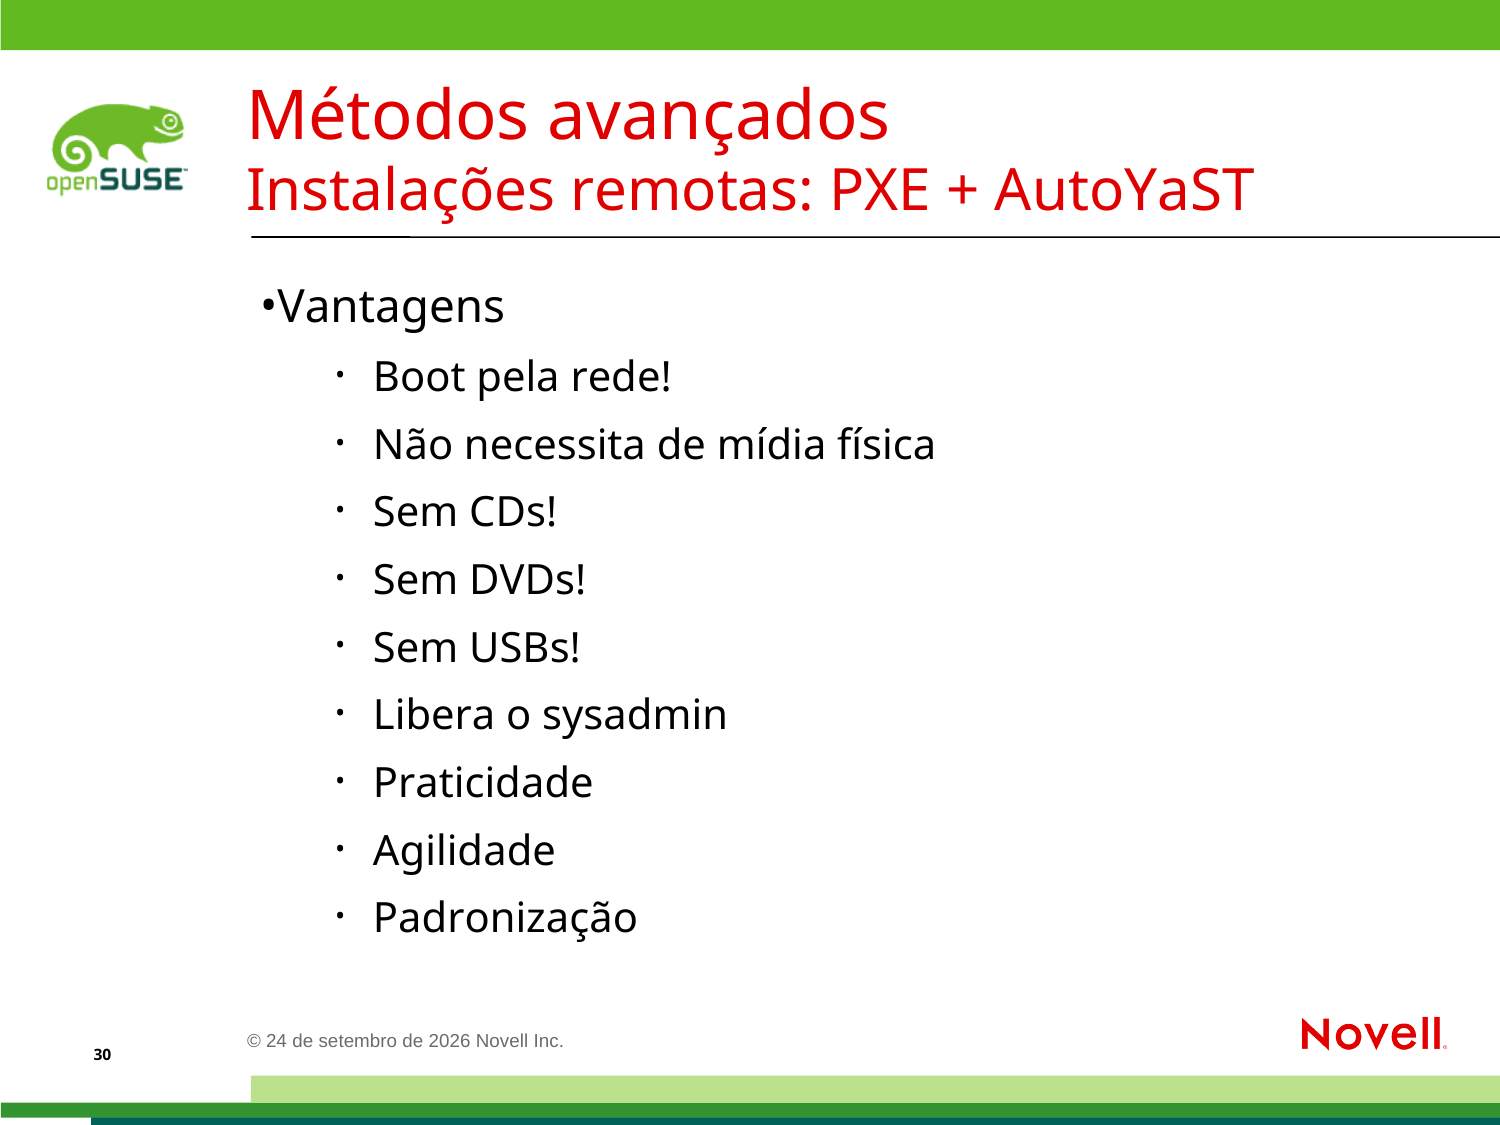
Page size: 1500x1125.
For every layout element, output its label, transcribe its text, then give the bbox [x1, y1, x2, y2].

list Vantagens Boot pela rede! Não necessita de mídia física Sem CDs! Sem DVDs! Sem USBs! Libera o sysadmin Praticidade Agilidade Padronização [245, 267, 1458, 1026]
picture [1295, 1026, 1453, 1056]
title Métodos avançados Instalações remotas: PXE + AutoYaST [246, 60, 1409, 239]
picture [47, 104, 188, 197]
